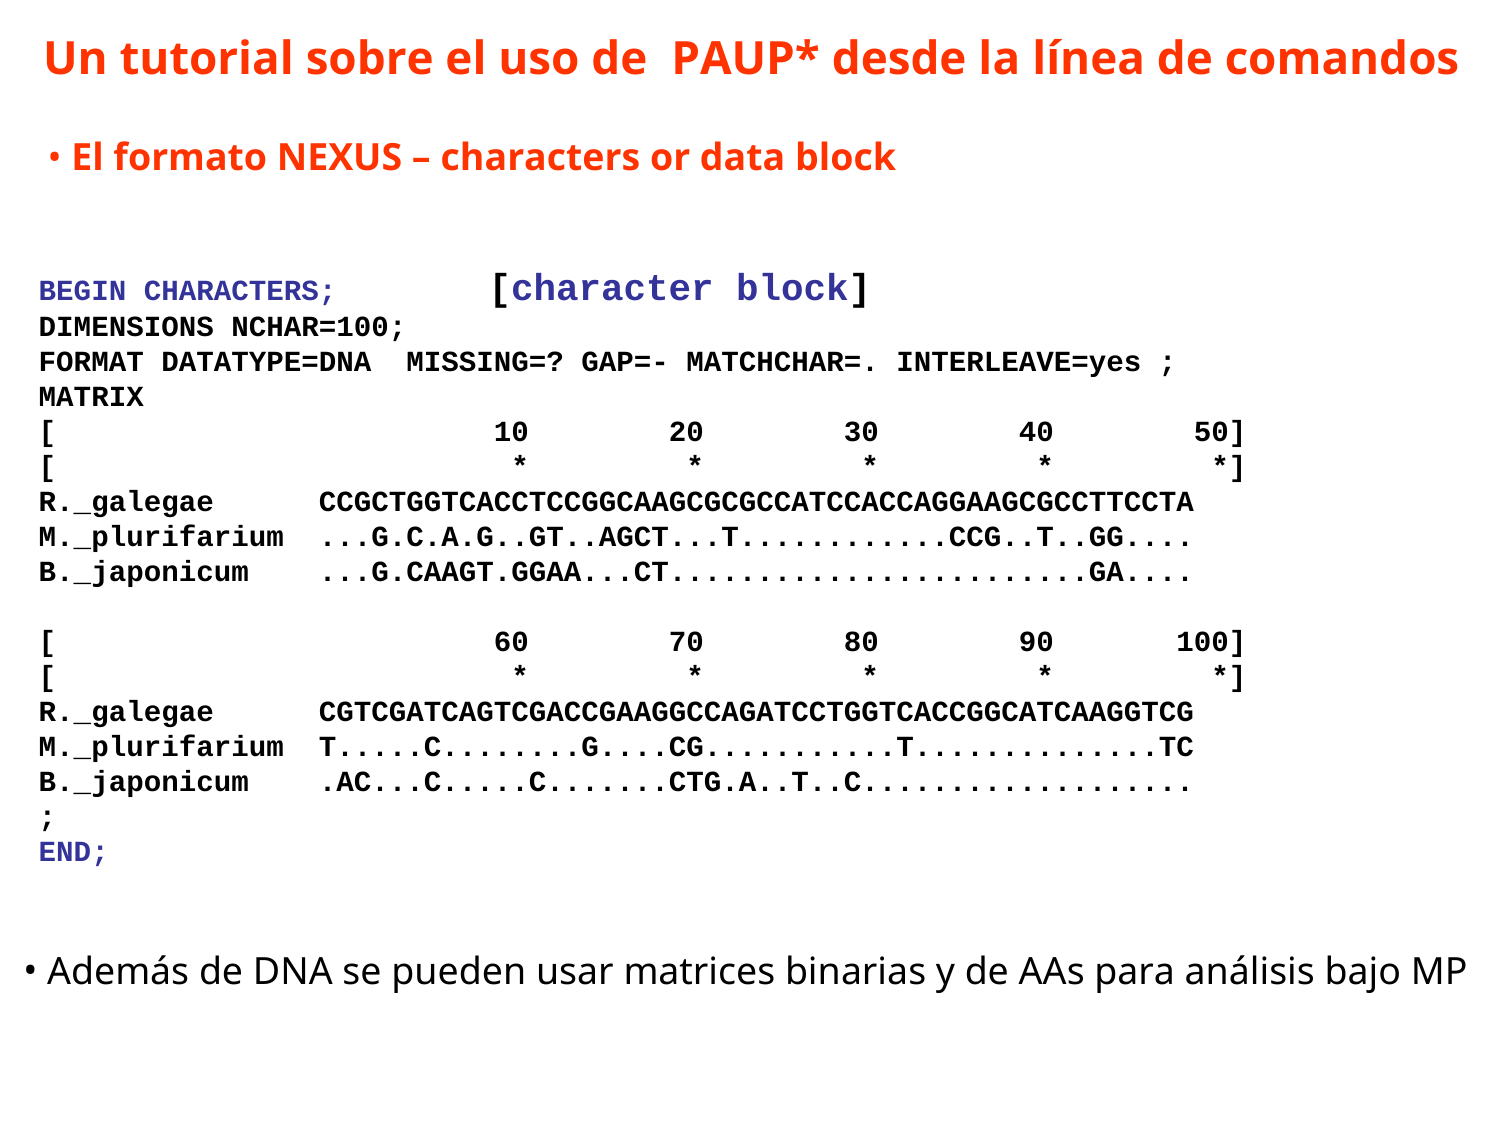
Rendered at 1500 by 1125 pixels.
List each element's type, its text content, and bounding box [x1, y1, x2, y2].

text_box Además de DNA se pueden usar matrices binarias y de AAs para análisis bajo MP [8, 939, 1484, 1000]
text_box Un tutorial sobre el uso de PAUP* desde la línea de comandos [28, 21, 1475, 92]
text_box El formato NEXUS – characters or data block [33, 125, 912, 186]
text_box BEGIN CHARACTERS; [character block] DIMENSIONS NCHAR=100; FORMAT DATATYPE=DNA MISSING=? GAP=- MATCHCHAR=. INTERLEAVE=yes ; MATRIX [ 10 20 30 40 50] [ * * * * *] R._galegae CCGCTGGTCACCTCCGGCAAGCGCGCCATCCACCAGGAAGCGCCTTCCTA M._plurifarium ...G.C.A.G..GT..AGCT...T............CCG..T..GG.... B._japonicum ...G.CAAGT.GGAA...CT........................GA.... [ 60 70 80 90 100] [ * * * * *] R._galegae CGTCGATCAGTCGACCGAAGGCCAGATCCTGGTCACCGGCATCAAGGTCG M._plurifarium T.....C........G....CG...........T..............TC B._japonicum .AC...C.....C.......CTG.A..T..C................... ; END; [24, 219, 1262, 875]
